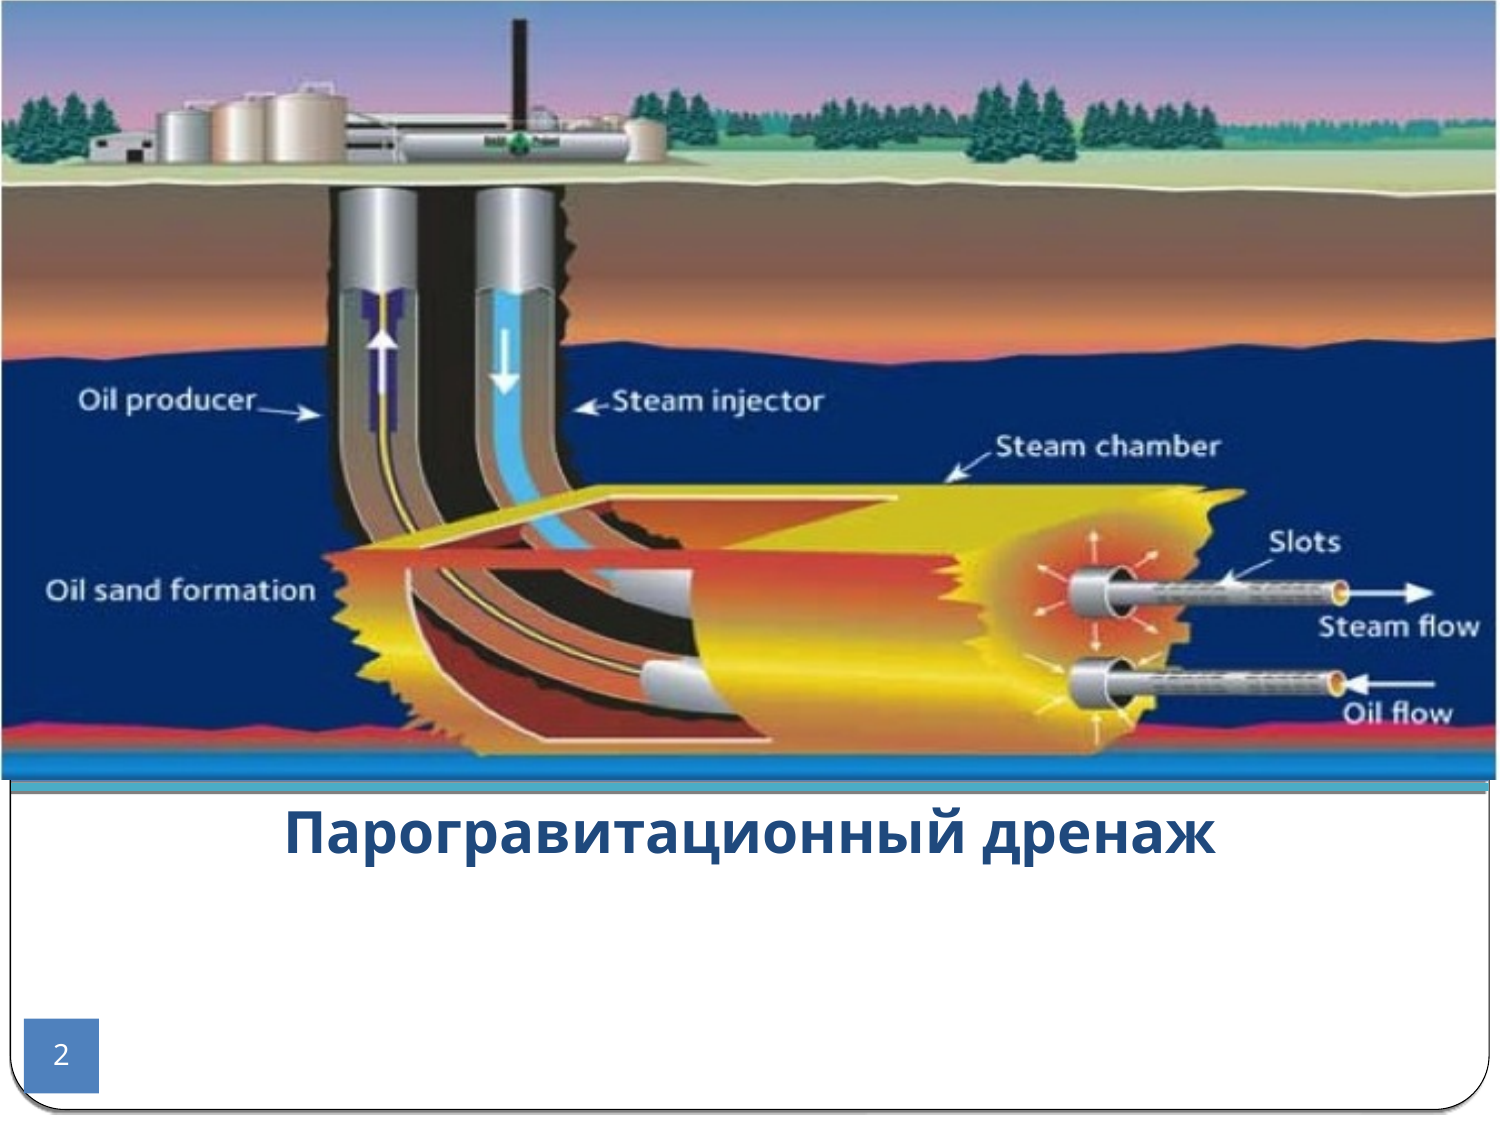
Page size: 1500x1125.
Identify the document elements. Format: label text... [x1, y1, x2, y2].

picture [0, 0, 1500, 780]
title Парогравитационный дренаж [150, 786, 1350, 873]
slide_number <номер> [23, 1018, 99, 1094]
